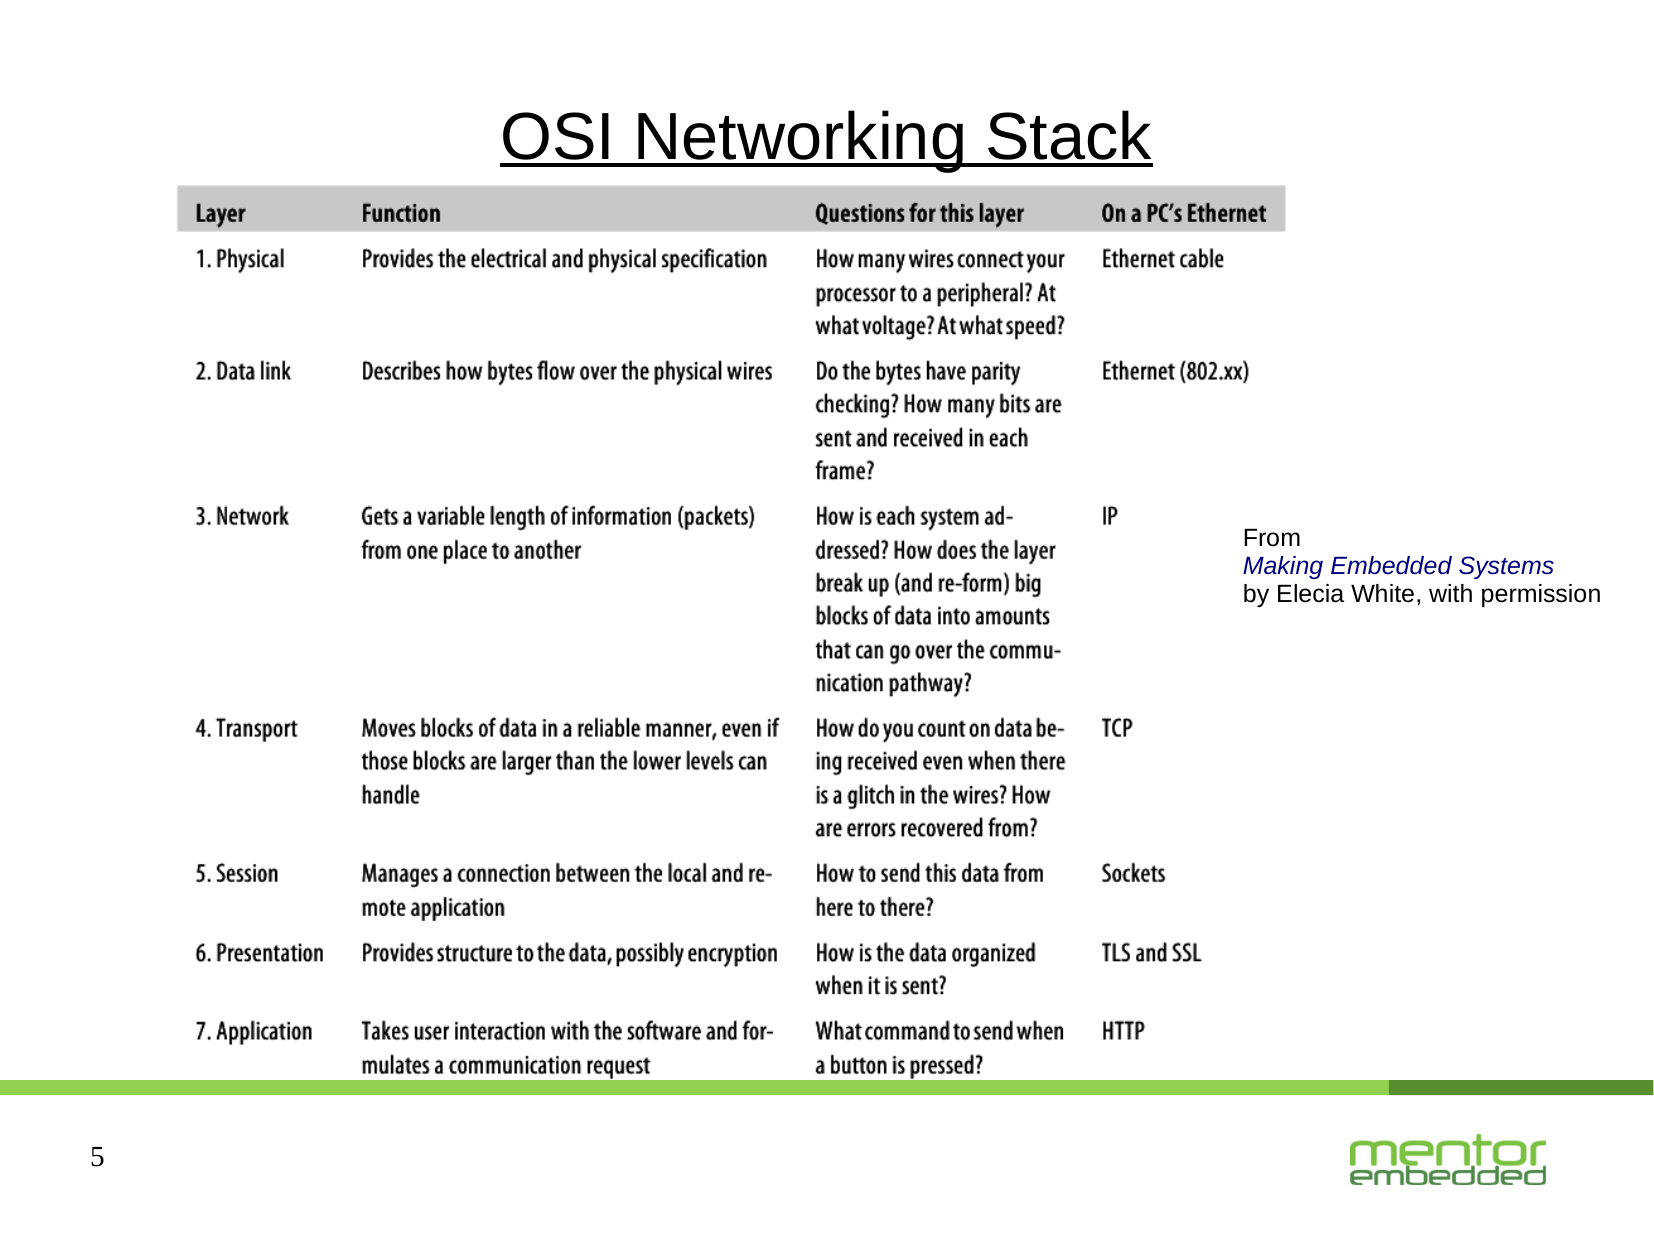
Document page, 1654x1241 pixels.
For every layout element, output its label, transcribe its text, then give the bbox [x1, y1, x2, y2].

picture [1350, 1134, 1546, 1185]
picture [135, 179, 1299, 1081]
text_box From Making Embedded Systems by Elecia White, with permission [1228, 516, 1618, 616]
title OSI Networking Stack [82, 32, 1571, 241]
